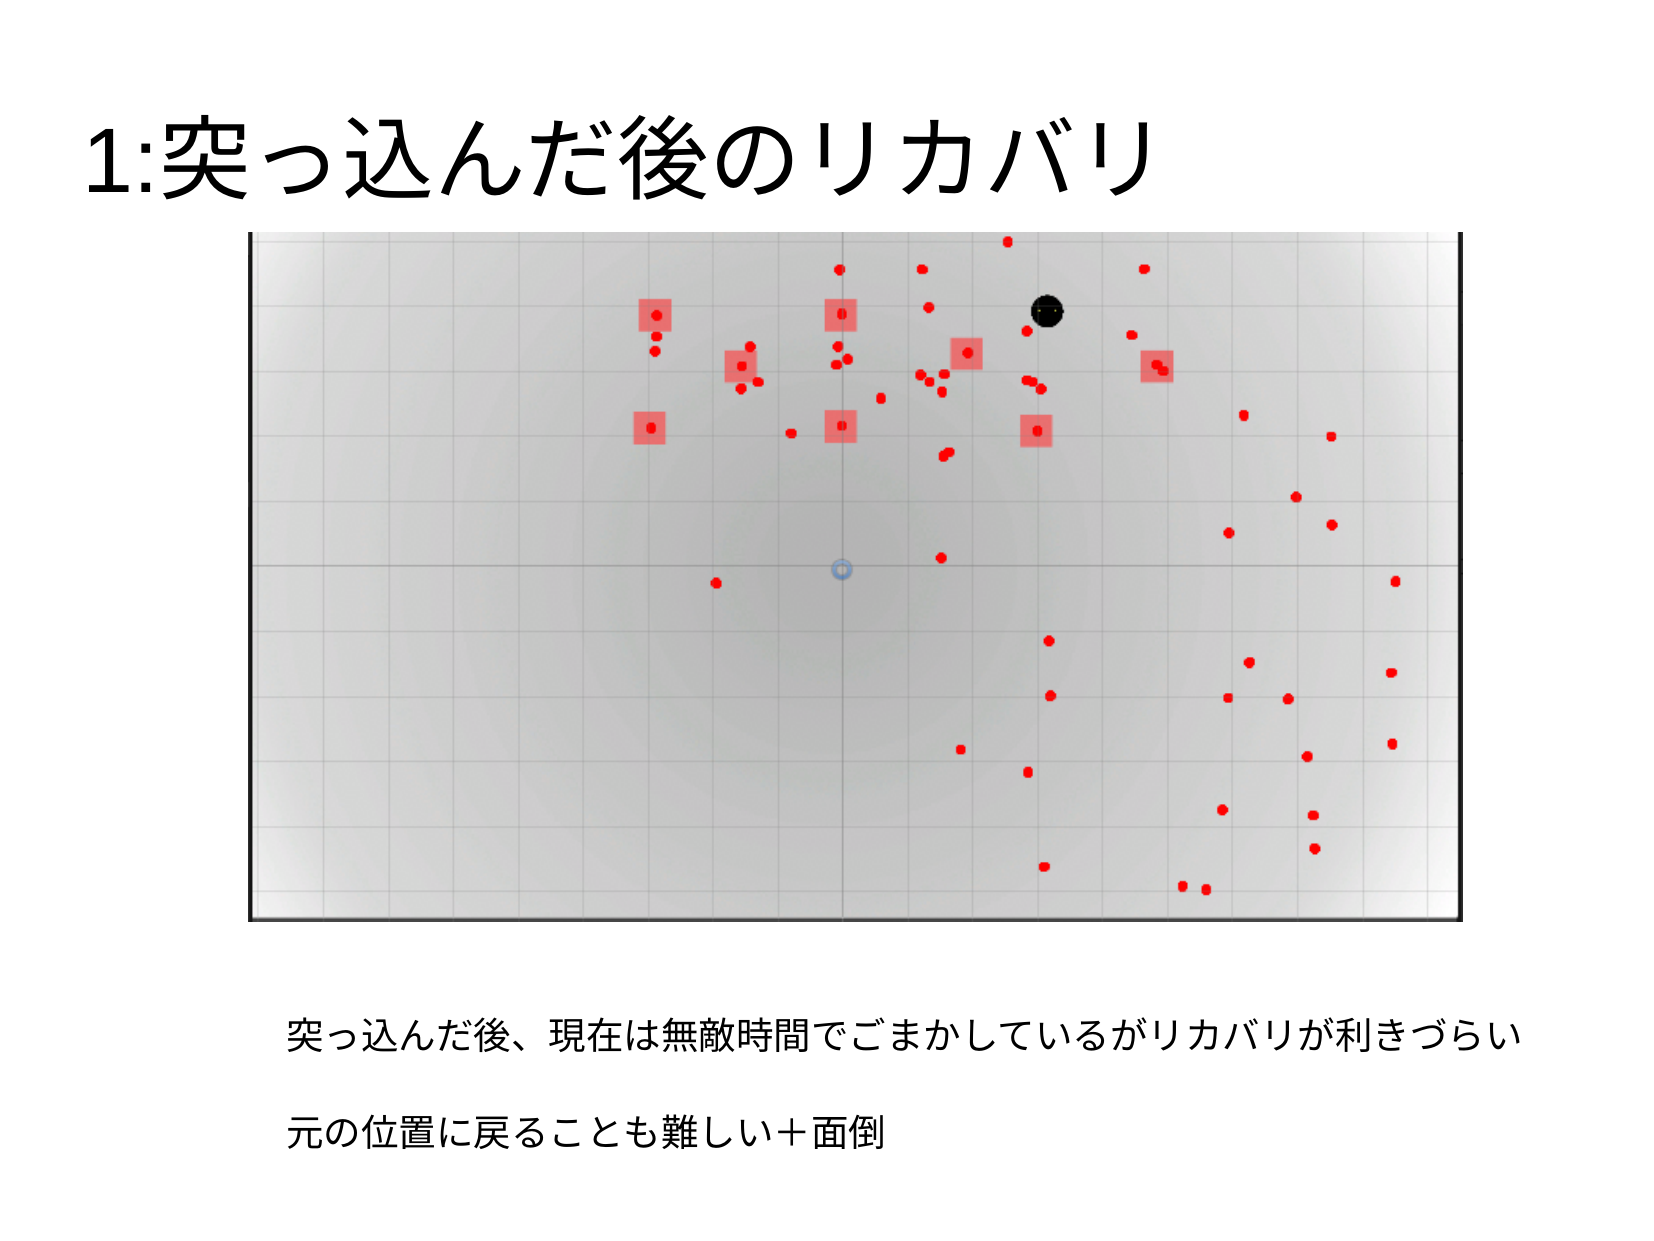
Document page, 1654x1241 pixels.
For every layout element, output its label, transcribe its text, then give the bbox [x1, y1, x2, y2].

title 1:突っ込んだ後のリカバリ [82, 49, 1571, 257]
text_box 突っ込んだ後、現在は無敵時間でごまかしているがリカバリが利きづらい 元の位置に戻ることも難しい＋面倒 [271, 998, 1441, 1127]
picture [248, 232, 1463, 922]
